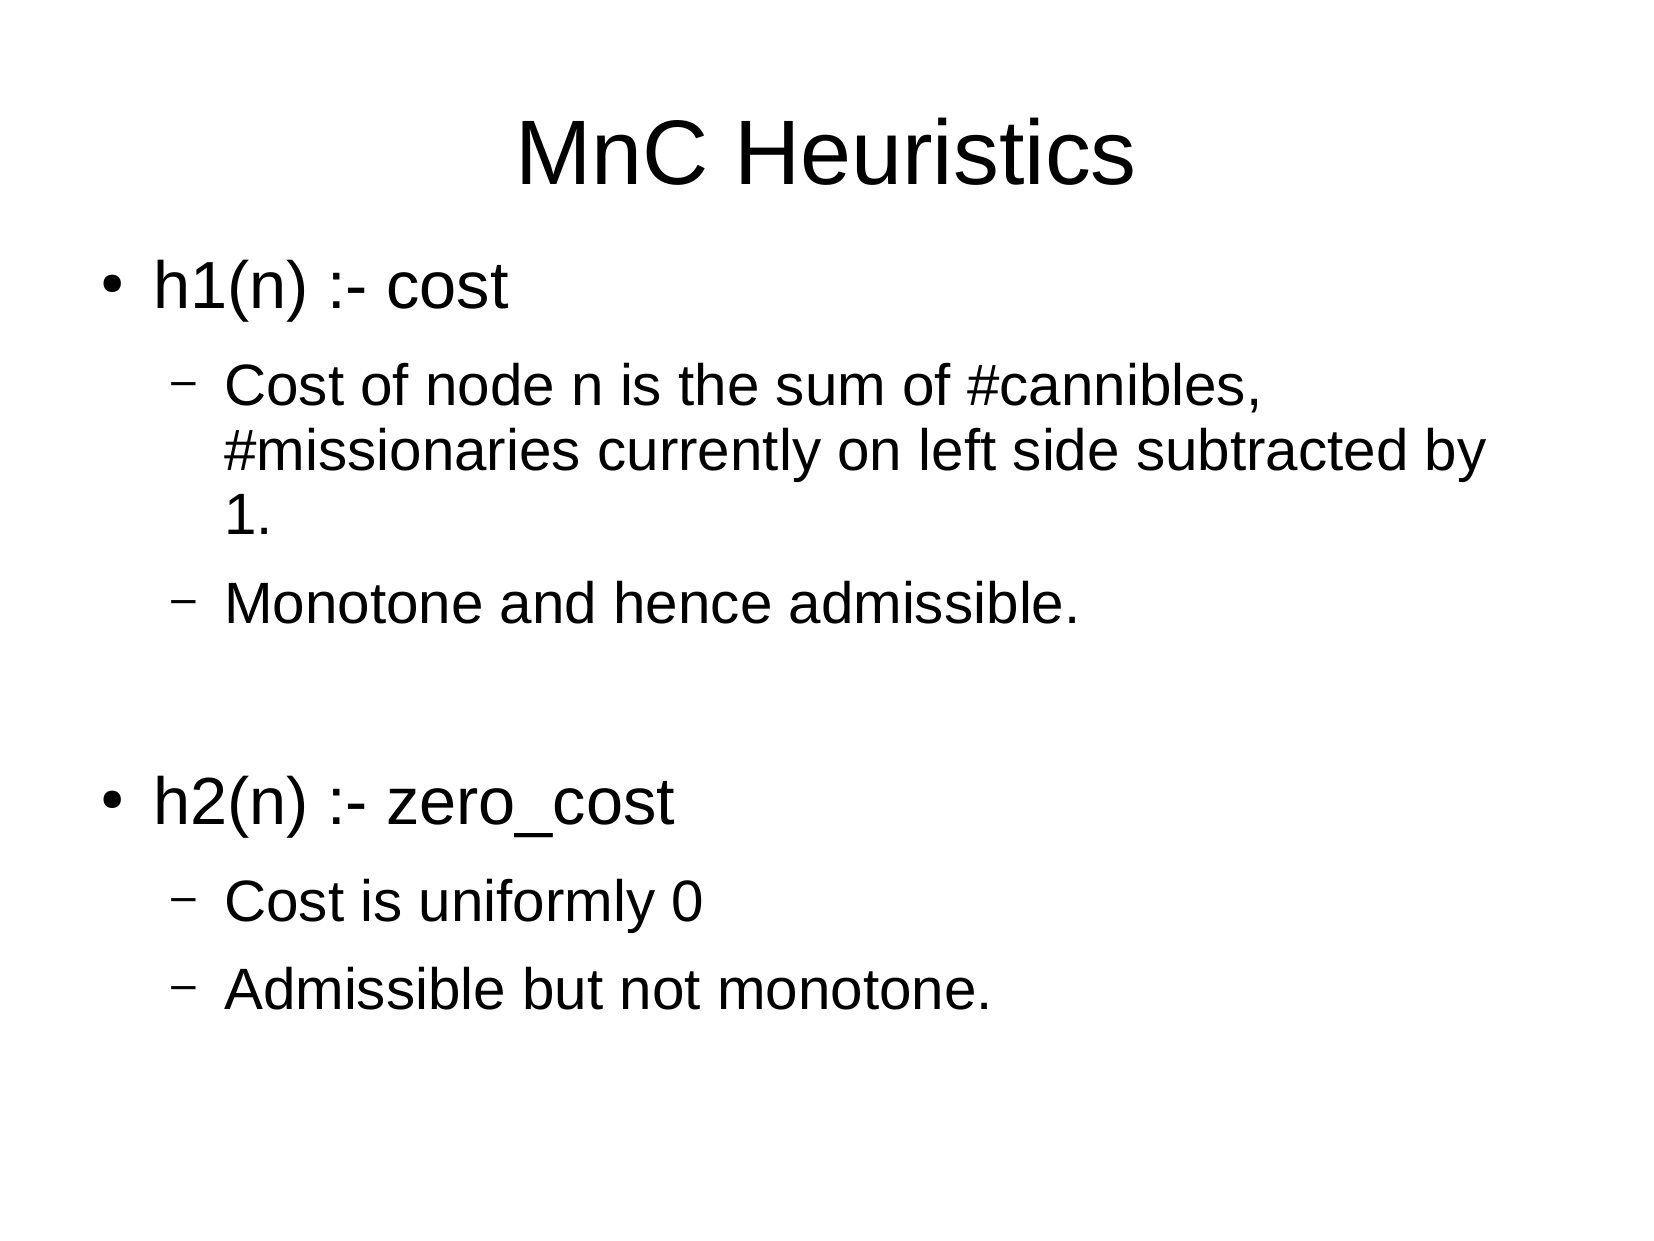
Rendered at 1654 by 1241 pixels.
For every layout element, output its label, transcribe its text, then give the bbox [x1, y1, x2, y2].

list h1(n) :- cost Cost of node n is the sum of #cannibles, #missionaries currently on left side subtracted by 1. Monotone and hence admissible. h2(n) :- zero_cost Cost is uniformly 0 Admissible but not monotone. [82, 248, 1538, 1034]
title MnC Heuristics [82, 49, 1571, 257]
